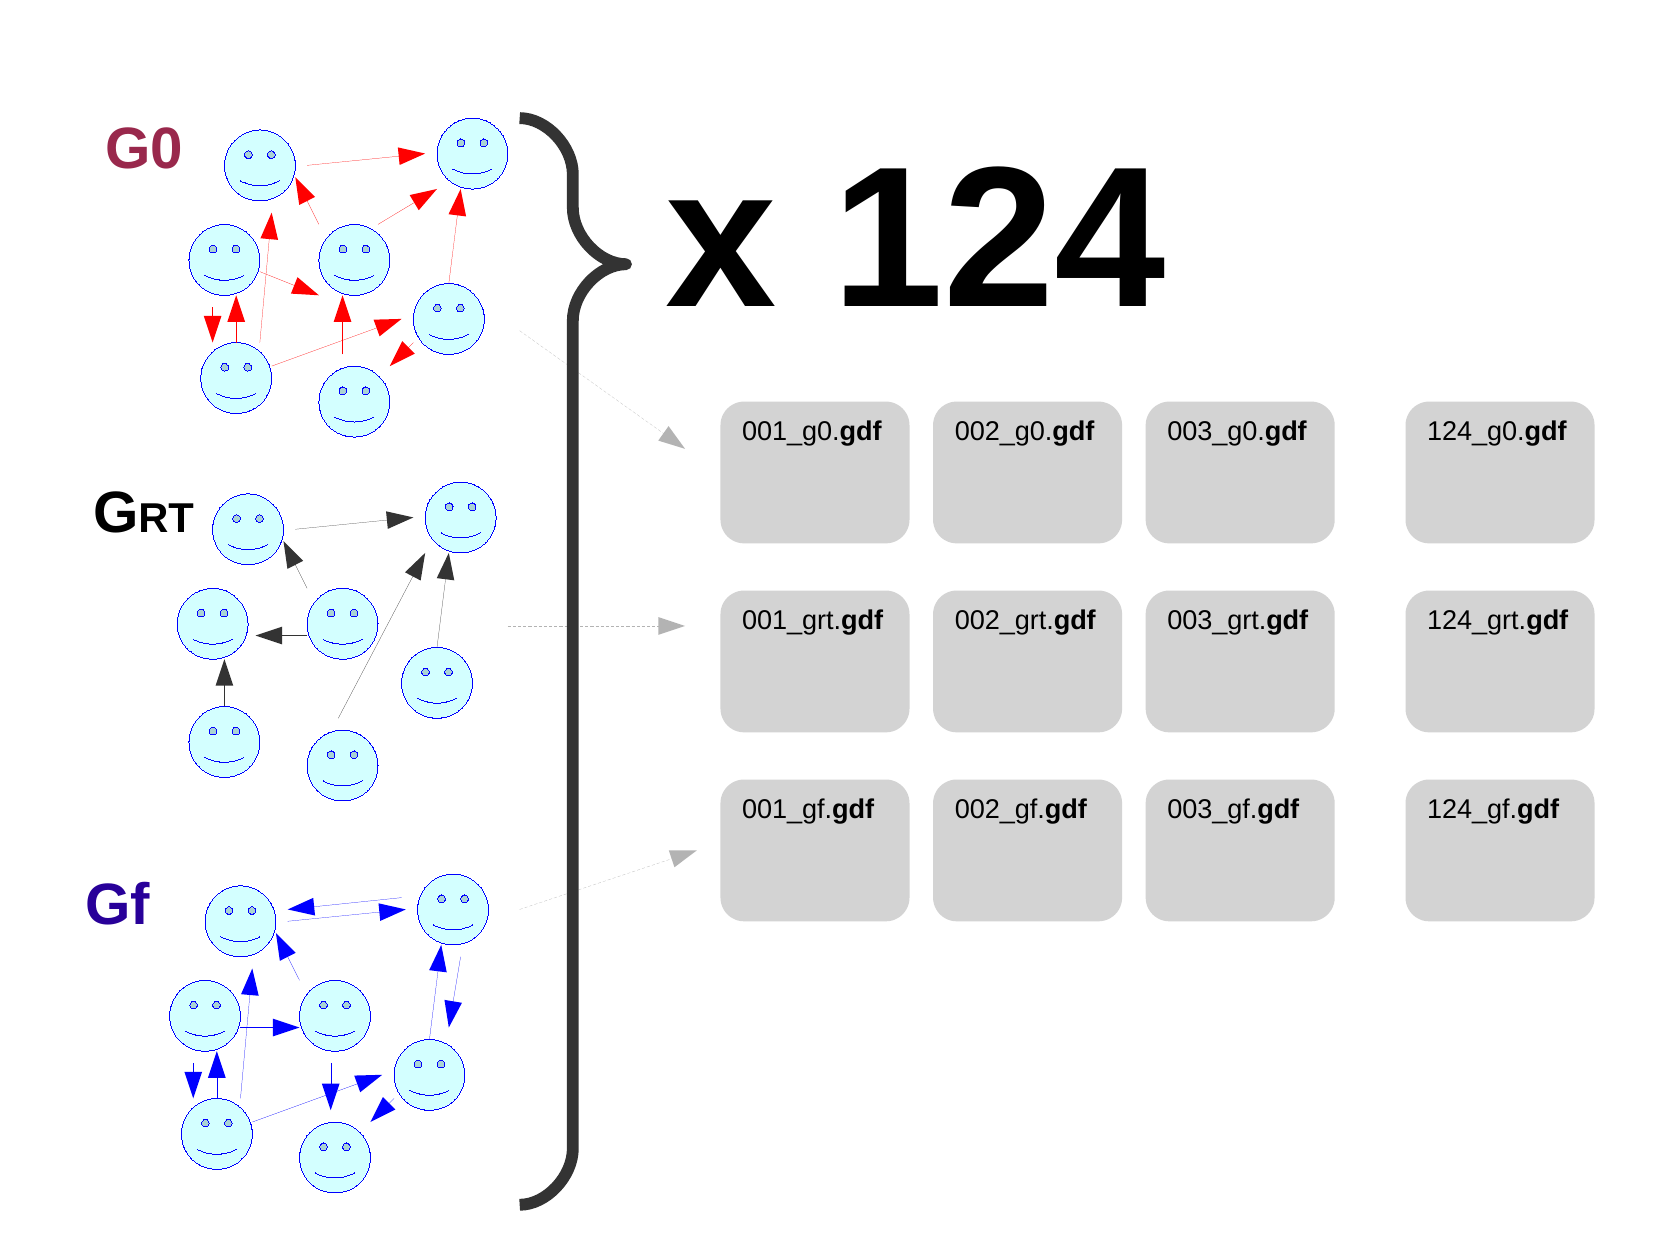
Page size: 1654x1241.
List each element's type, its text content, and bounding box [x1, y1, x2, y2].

text_box [413, 283, 485, 355]
text_box [224, 129, 296, 201]
text_box 003_g0.gdf [1145, 401, 1335, 544]
text_box [177, 588, 249, 660]
text_box 002_g0.gdf [933, 401, 1123, 544]
text_box [188, 224, 260, 296]
text_box [425, 482, 497, 553]
text_box [200, 342, 272, 414]
text_box 002_grt.gdf [933, 590, 1123, 733]
text_box 001_grt.gdf [720, 590, 910, 733]
text_box [437, 118, 508, 190]
text_box x 124 [650, 118, 1182, 357]
text_box [307, 588, 379, 660]
text_box 001_g0.gdf [720, 401, 910, 544]
text_box 001_gf.gdf [720, 779, 910, 922]
text_box 124_gf.gdf [1405, 779, 1595, 922]
text_box [318, 224, 390, 296]
text_box [299, 1122, 371, 1193]
text_box 124_g0.gdf [1405, 401, 1595, 544]
text_box 124_grt.gdf [1405, 590, 1595, 733]
text_box [205, 885, 276, 957]
text_box [394, 1039, 465, 1111]
text_box [169, 980, 241, 1052]
text_box 003_grt.gdf [1145, 590, 1335, 733]
text_box [401, 647, 473, 719]
text_box G0 [90, 108, 198, 189]
text_box 002_gf.gdf [933, 779, 1123, 922]
text_box 003_gf.gdf [1145, 779, 1335, 922]
text_box [188, 706, 260, 778]
text_box [318, 366, 390, 438]
text_box Gf [70, 864, 166, 945]
text_box GRT [78, 472, 210, 553]
text_box [307, 730, 379, 801]
text_box [181, 1098, 253, 1170]
text_box [299, 980, 371, 1052]
text_box [417, 874, 489, 945]
text_box [212, 493, 284, 565]
